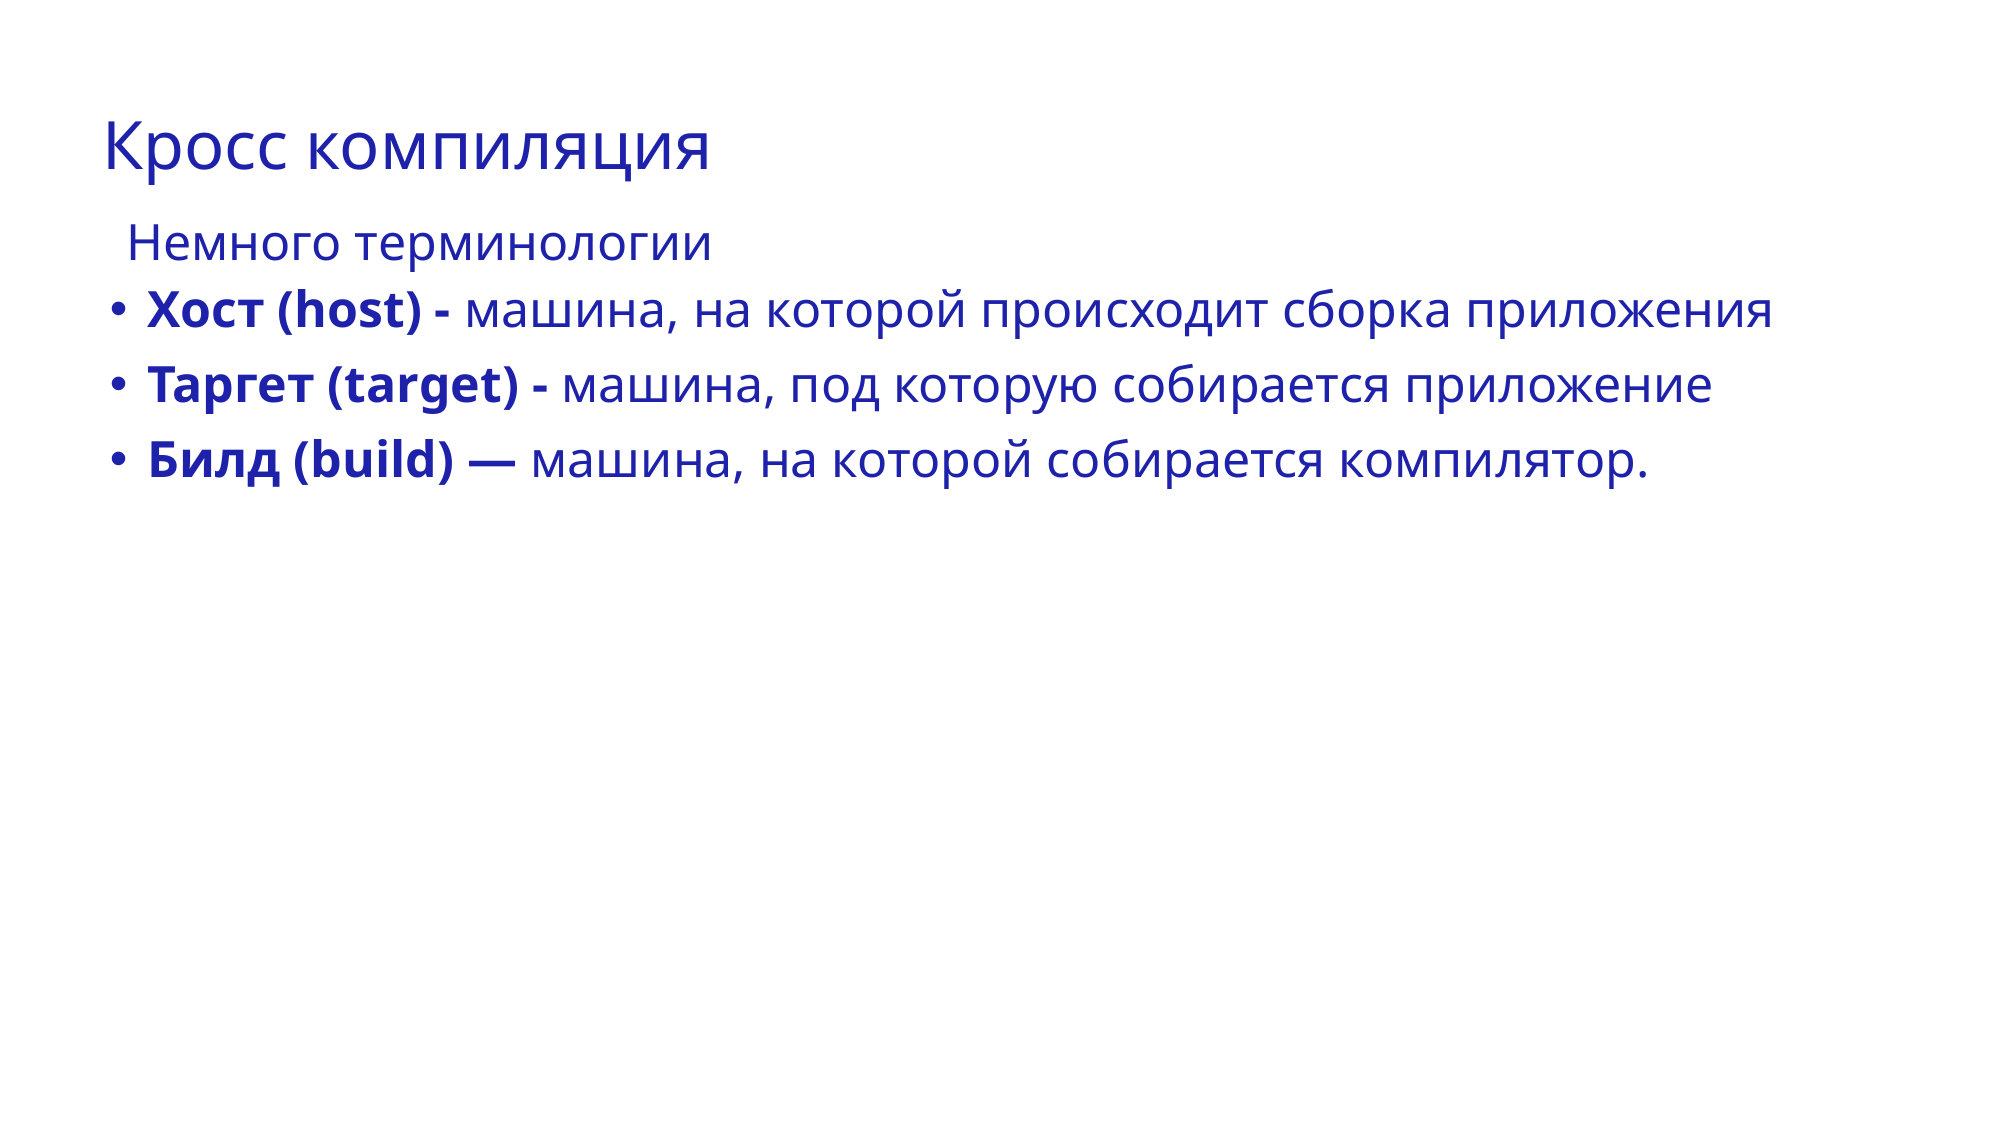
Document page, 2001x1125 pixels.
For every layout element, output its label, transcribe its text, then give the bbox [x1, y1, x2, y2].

title Кросс компиляция [102, 109, 1646, 205]
list Немного терминологии [88, 217, 1796, 308]
list Хост (host) - машина, на которой происходит сборка приложения Таргет (target) - машина, под которую собирается приложение Билд (build) — машина, на которой собирается компилятор. [109, 284, 1817, 1077]
